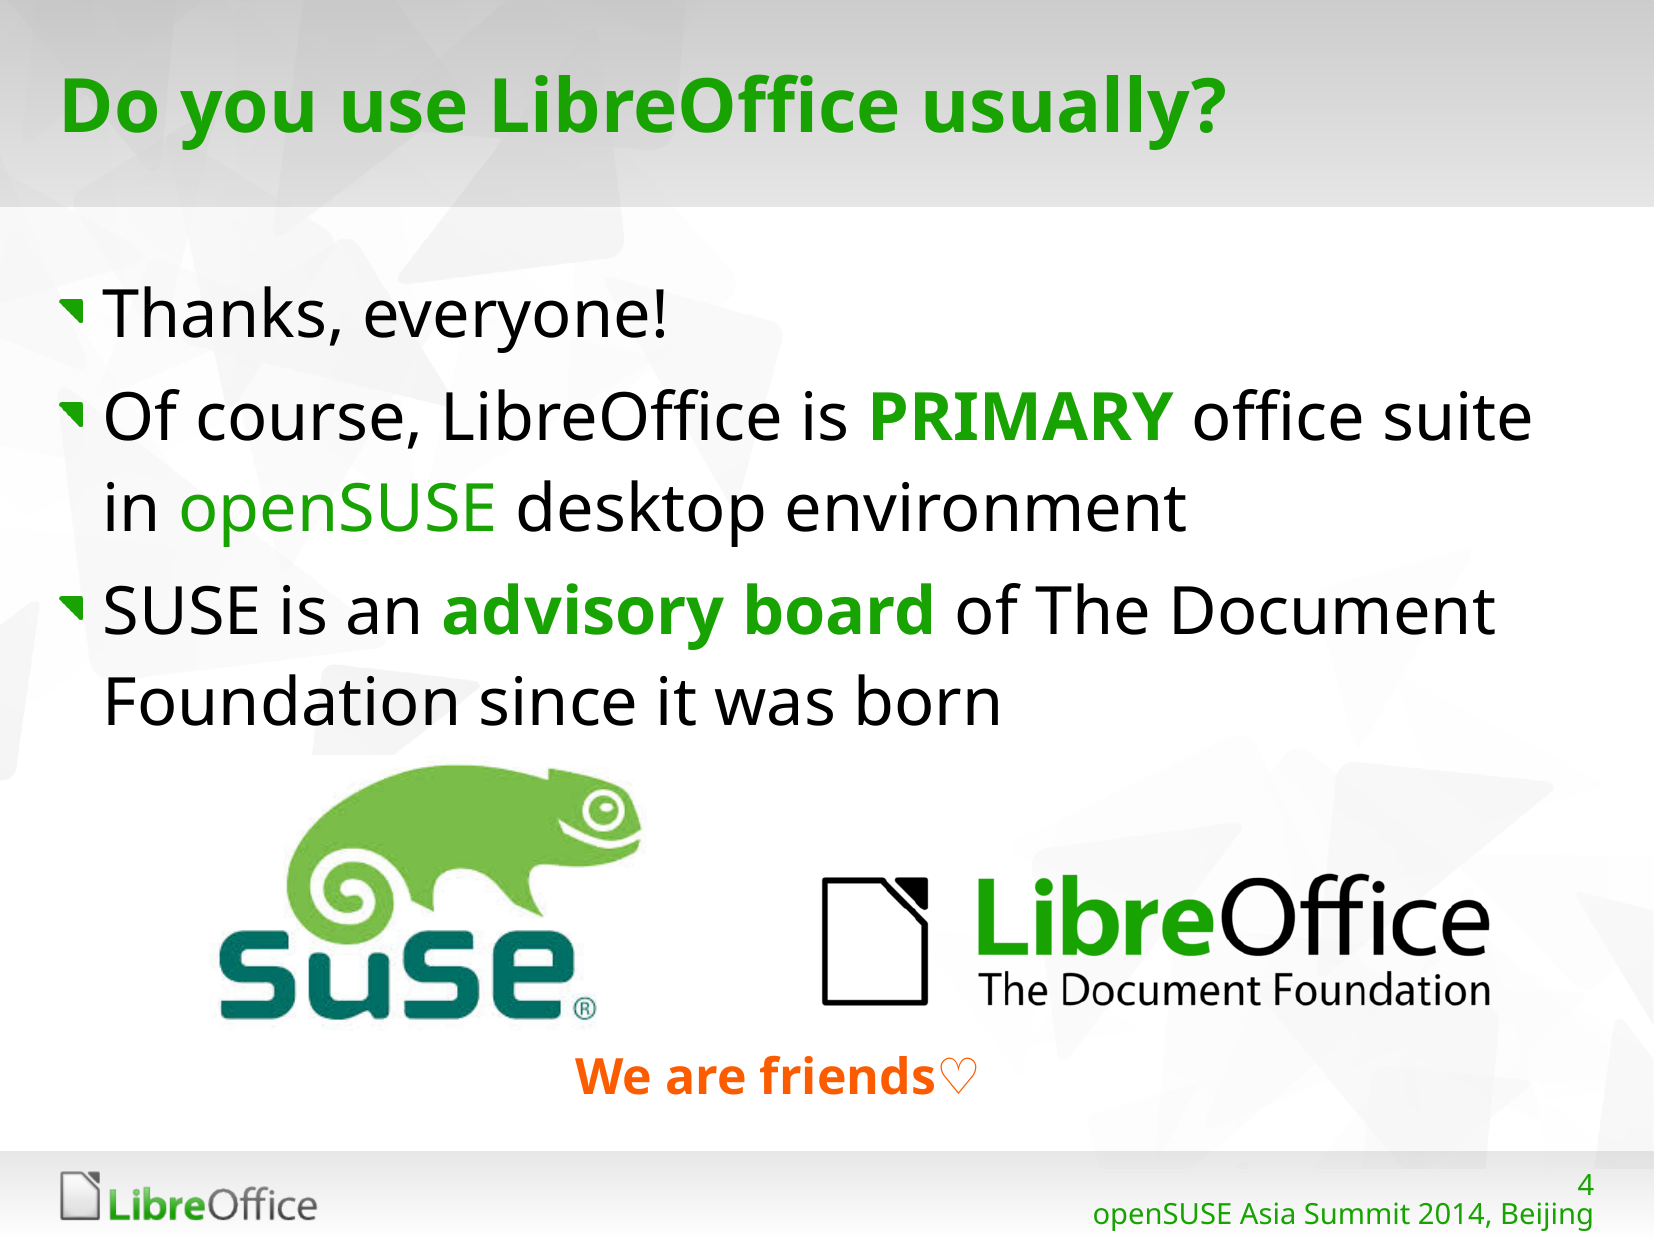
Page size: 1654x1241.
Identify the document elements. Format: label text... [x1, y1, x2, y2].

title Do you use LibreOffice usually? [59, 29, 1595, 178]
picture [41, 1152, 337, 1240]
picture [209, 755, 650, 1034]
text_box We are friends♡ [561, 1033, 1093, 1112]
picture [767, 548, 1654, 1169]
list Thanks, everyone! Of course, LibreOffice is PRIMARY office suite in openSUSE desktop environment SUSE is an advisory board of The Document Foundation since it was born [59, 265, 1595, 986]
picture [0, 0, 783, 931]
